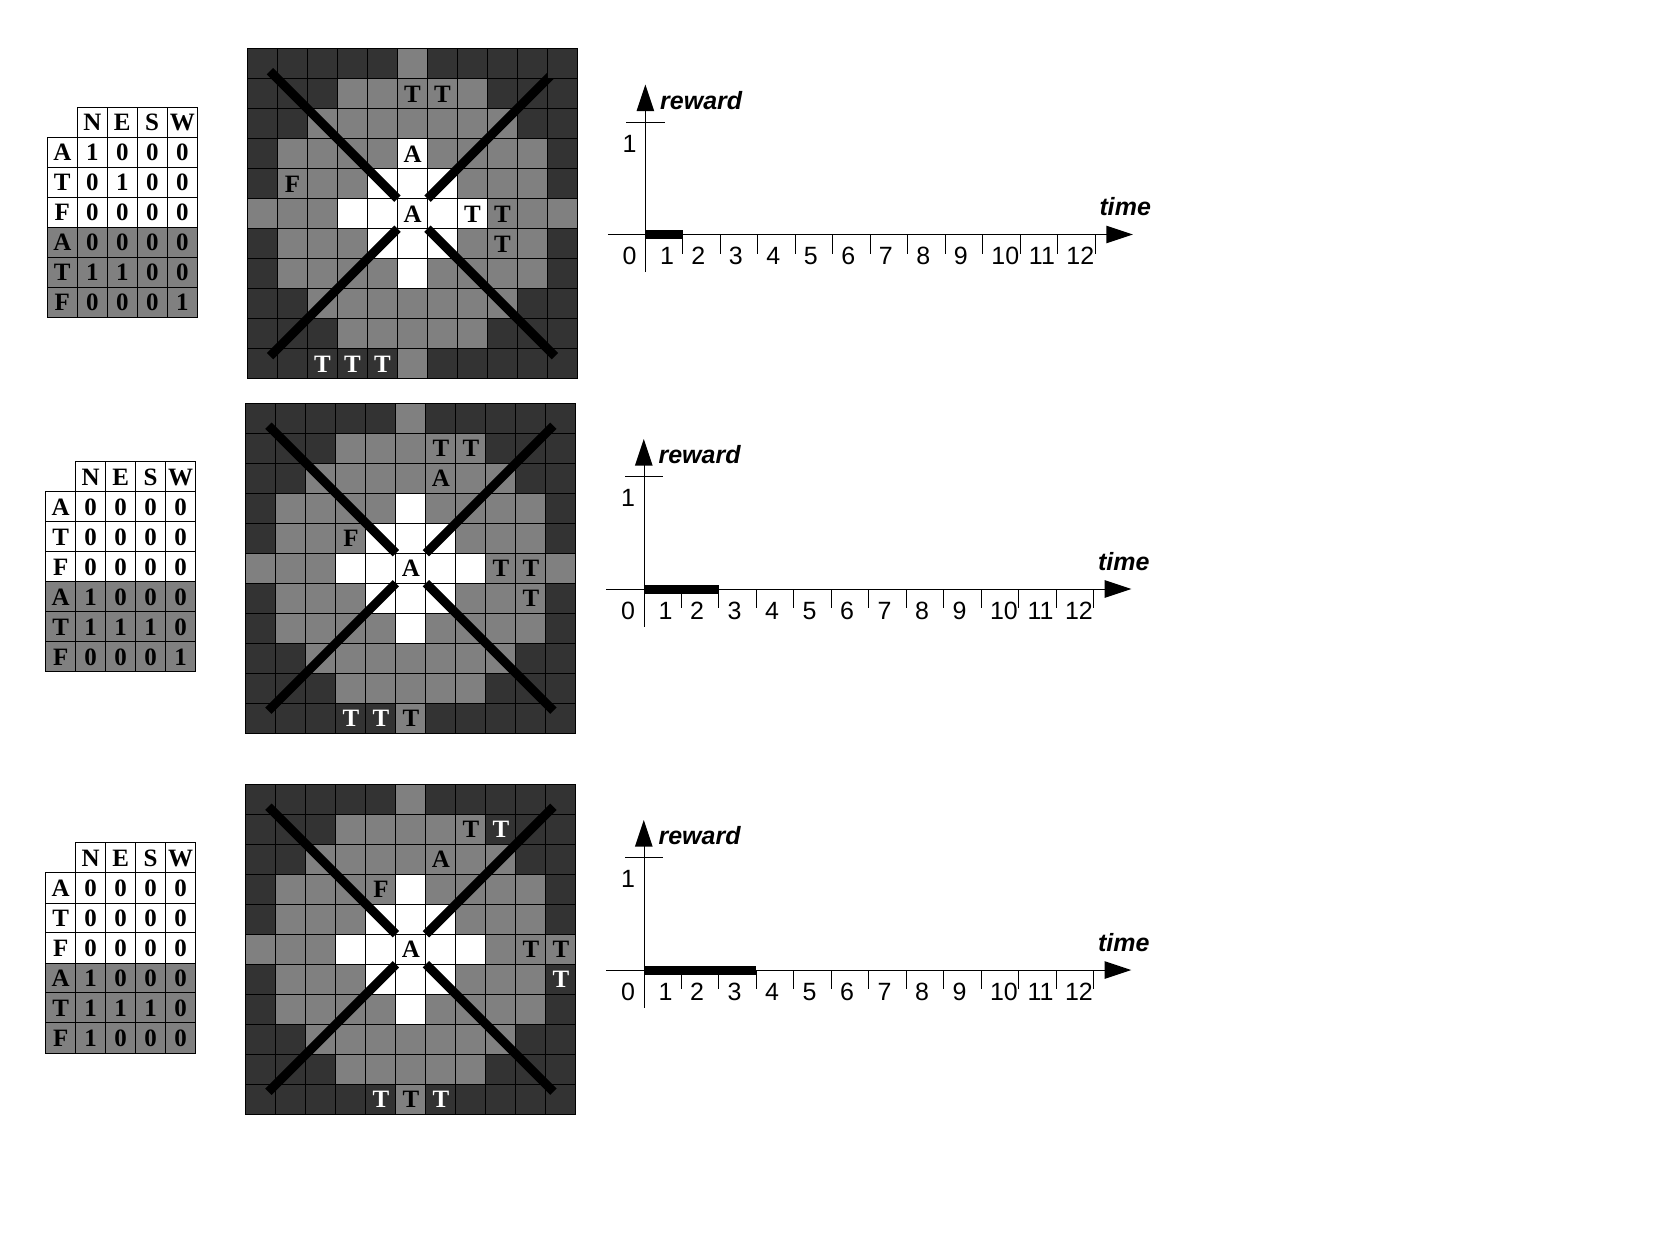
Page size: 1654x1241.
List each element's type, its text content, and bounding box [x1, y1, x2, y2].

text_box T [545, 934, 576, 964]
text_box time [1078, 916, 1169, 970]
text_box reward [643, 814, 756, 858]
text_box F [47, 197, 78, 228]
text_box 0 [105, 551, 135, 582]
text_box F [45, 551, 76, 582]
text_box 0 [105, 491, 135, 522]
text_box 0 [137, 287, 167, 318]
text_box W [165, 842, 196, 872]
text_box 0 [165, 491, 196, 522]
text_box 12 [1050, 589, 1108, 632]
text_box A [45, 491, 76, 522]
text_box 0 [107, 137, 137, 168]
text_box T [307, 348, 337, 379]
text_box 0 [137, 228, 167, 257]
text_box 2 [675, 589, 712, 632]
text_box 0 [105, 964, 135, 992]
text_box S [135, 461, 165, 491]
text_box 0 [105, 932, 135, 964]
text_box 7 [862, 589, 900, 632]
text_box T [425, 433, 455, 463]
text_box 0 [165, 932, 196, 964]
text_box 1 [76, 611, 105, 641]
text_box 8 [901, 234, 939, 278]
text_box 0 [78, 287, 107, 318]
text_box F [45, 932, 76, 964]
text_box 1 [78, 137, 107, 168]
text_box T [487, 198, 517, 228]
text_box 3 [712, 589, 750, 632]
text_box [245, 403, 576, 734]
text_box T [365, 703, 395, 734]
text_box 0 [165, 872, 196, 904]
text_box 1 [643, 589, 675, 632]
text_box 2 [675, 970, 712, 1013]
text_box 0 [76, 551, 105, 582]
text_box 0 [135, 641, 165, 672]
text_box time [1080, 181, 1171, 234]
text_box 9 [937, 589, 975, 632]
text_box F [47, 287, 78, 318]
text_box F [335, 523, 365, 553]
text_box 0 [105, 872, 135, 904]
text_box 1 [78, 257, 107, 287]
text_box 8 [900, 589, 937, 632]
text_box 0 [78, 197, 107, 228]
text_box 0 [165, 992, 196, 1022]
text_box 1 [606, 857, 650, 901]
text_box 4 [750, 589, 787, 632]
text_box T [335, 703, 365, 734]
text_box A [47, 137, 78, 168]
text_box N [75, 842, 105, 872]
text_box 0 [78, 168, 107, 197]
text_box T [455, 814, 485, 844]
text_box 0 [135, 964, 165, 992]
text_box 1 [107, 168, 137, 197]
text_box 4 [751, 234, 789, 278]
text_box A [397, 138, 427, 168]
text_box 0 [105, 641, 135, 672]
text_box 3 [712, 970, 750, 1013]
text_box 1 [645, 234, 676, 278]
text_box A [395, 934, 425, 964]
text_box 0 [165, 964, 196, 992]
text_box 1 [606, 476, 650, 520]
text_box 0 [76, 641, 105, 672]
text_box T [365, 1084, 395, 1115]
text_box 0 [105, 904, 135, 932]
text_box N [75, 461, 105, 491]
text_box F [365, 874, 395, 904]
text_box time [1078, 535, 1169, 589]
text_box 0 [606, 589, 643, 632]
text_box N [77, 107, 107, 137]
text_box 0 [105, 582, 135, 611]
text_box W [165, 461, 196, 491]
text_box E [105, 842, 135, 872]
text_box 0 [165, 904, 196, 932]
text_box 0 [137, 137, 167, 168]
text_box 7 [862, 970, 900, 1013]
text_box T [367, 348, 397, 379]
text_box 2 [676, 234, 714, 278]
text_box 5 [789, 234, 826, 278]
text_box 1 [165, 641, 196, 672]
text_box T [545, 964, 576, 994]
text_box 3 [714, 234, 751, 278]
text_box 0 [165, 551, 196, 582]
text_box 9 [939, 234, 976, 278]
text_box 0 [135, 872, 165, 904]
text_box A [395, 553, 425, 583]
text_box 0 [167, 257, 198, 287]
text_box reward [643, 433, 756, 477]
text_box 0 [167, 168, 198, 197]
text_box 0 [606, 970, 643, 1013]
text_box T [395, 703, 425, 734]
text_box A [425, 844, 455, 874]
text_box [245, 784, 576, 1115]
text_box [247, 48, 578, 379]
text_box T [395, 1084, 425, 1115]
text_box 10 [975, 970, 1012, 1013]
text_box A [47, 228, 78, 257]
text_box 1 [105, 611, 135, 641]
text_box 0 [135, 522, 165, 551]
text_box 0 [137, 197, 167, 228]
text_box T [45, 992, 76, 1022]
text_box 1 [167, 287, 198, 318]
text_box 0 [76, 491, 105, 522]
text_box 12 [1050, 970, 1108, 1013]
text_box S [137, 107, 167, 137]
text_box T [485, 814, 515, 844]
text_box 1 [135, 611, 165, 641]
text_box 6 [825, 589, 862, 632]
text_box 0 [135, 551, 165, 582]
text_box W [167, 107, 198, 137]
text_box 11 [1012, 589, 1050, 632]
text_box 4 [750, 970, 787, 1013]
text_box T [45, 611, 76, 641]
text_box T [425, 1084, 455, 1115]
text_box 0 [135, 932, 165, 964]
text_box 10 [975, 589, 1012, 632]
text_box 0 [105, 522, 135, 551]
text_box 10 [976, 234, 1014, 278]
text_box 0 [78, 228, 107, 257]
text_box S [135, 842, 165, 872]
text_box E [105, 461, 135, 491]
text_box A [45, 872, 76, 904]
text_box 0 [105, 1022, 135, 1054]
text_box T [337, 348, 367, 379]
text_box 0 [167, 228, 198, 257]
text_box 5 [787, 970, 825, 1013]
text_box T [427, 78, 457, 108]
text_box 1 [607, 122, 652, 165]
text_box A [397, 198, 427, 228]
text_box 0 [76, 932, 105, 964]
text_box T [47, 257, 78, 287]
text_box 7 [864, 234, 901, 278]
text_box T [455, 433, 485, 463]
text_box 9 [937, 970, 975, 1013]
text_box 1 [76, 582, 105, 611]
text_box 0 [135, 904, 165, 932]
text_box 0 [165, 611, 196, 641]
text_box 1 [643, 970, 675, 1013]
text_box 12 [1051, 234, 1110, 278]
text_box T [485, 553, 515, 583]
text_box 8 [900, 970, 937, 1013]
text_box 0 [137, 168, 167, 197]
text_box 1 [107, 257, 137, 287]
text_box T [515, 553, 545, 583]
text_box 1 [76, 992, 105, 1022]
text_box T [397, 78, 427, 108]
text_box A [45, 964, 76, 992]
text_box 0 [165, 1022, 196, 1054]
text_box 0 [137, 257, 167, 287]
text_box 0 [135, 491, 165, 522]
text_box 6 [825, 970, 862, 1013]
text_box 0 [165, 582, 196, 611]
text_box T [515, 583, 545, 613]
text_box 0 [76, 522, 105, 551]
text_box 0 [165, 522, 196, 551]
text_box 0 [167, 197, 198, 228]
text_box 5 [787, 589, 825, 632]
text_box 1 [76, 1022, 105, 1054]
text_box 1 [76, 964, 105, 992]
text_box 0 [107, 287, 137, 318]
text_box T [487, 228, 517, 258]
text_box 0 [76, 872, 105, 904]
text_box T [45, 904, 76, 932]
text_box 6 [826, 234, 864, 278]
text_box F [45, 1022, 76, 1054]
text_box T [457, 198, 487, 228]
text_box T [45, 522, 76, 551]
text_box 0 [76, 904, 105, 932]
text_box 0 [135, 582, 165, 611]
text_box A [425, 463, 455, 493]
text_box T [515, 934, 545, 964]
text_box T [47, 168, 78, 197]
text_box 1 [135, 992, 165, 1022]
text_box 0 [607, 234, 645, 278]
text_box 0 [107, 197, 137, 228]
text_box F [277, 168, 307, 198]
text_box E [107, 107, 137, 137]
text_box 0 [107, 228, 137, 257]
text_box 0 [167, 137, 198, 168]
text_box 11 [1014, 234, 1051, 278]
text_box reward [645, 78, 758, 123]
text_box F [45, 641, 76, 672]
text_box 1 [105, 992, 135, 1022]
text_box A [45, 582, 76, 611]
text_box 0 [135, 1022, 165, 1054]
text_box 11 [1012, 970, 1050, 1013]
